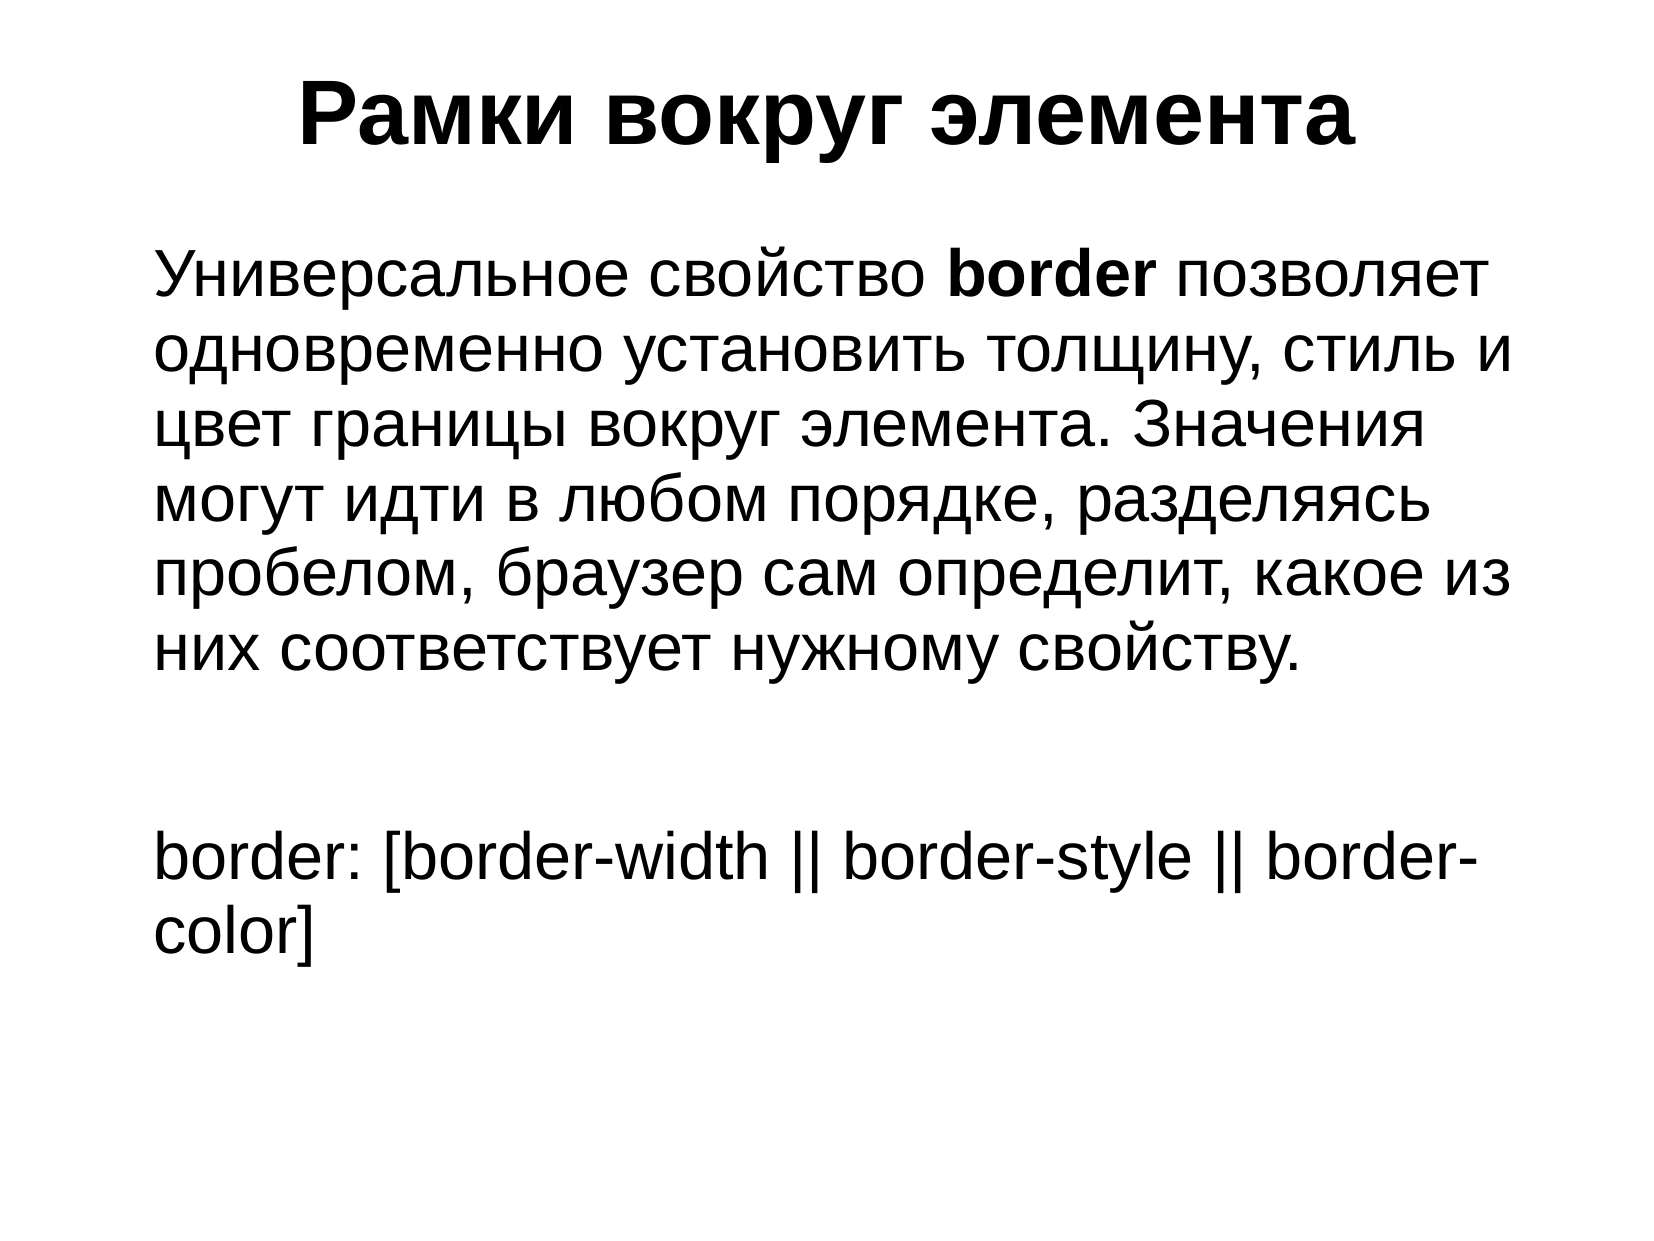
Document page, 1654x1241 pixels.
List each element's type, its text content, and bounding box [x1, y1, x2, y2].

list Универсальное свойство border позволяет одновременно установить толщину, стиль и цвет границы вокруг элемента. Значения могут идти в любом порядке, разделяясь пробелом, браузер сам определит, какое из них соответствует нужному свойству. border: [border-width || border-style || border-color] [82, 236, 1565, 1182]
title Рамки вокруг элемента [82, 49, 1571, 178]
